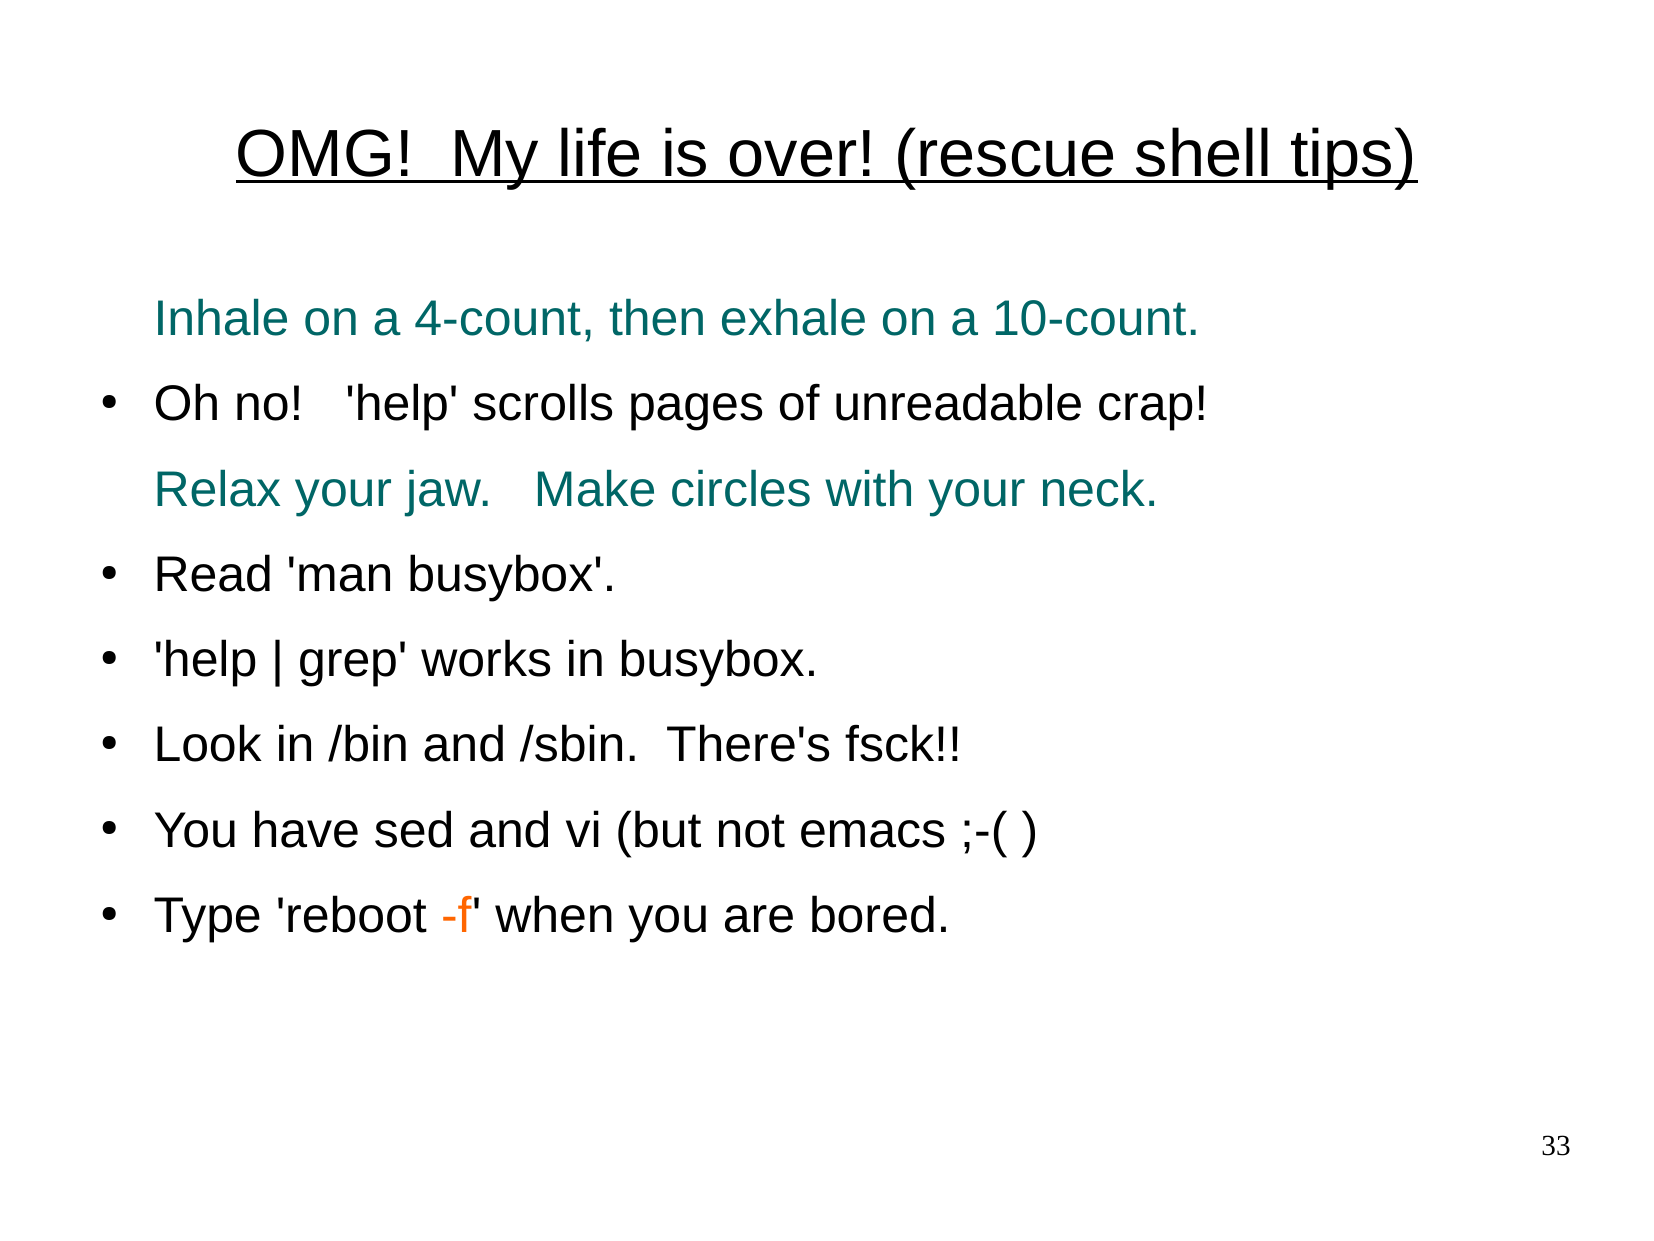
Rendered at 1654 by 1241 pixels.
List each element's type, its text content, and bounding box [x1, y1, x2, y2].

title OMG! My life is over! (rescue shell tips) [82, 49, 1571, 257]
list Inhale on a 4-count, then exhale on a 10-count. Oh no! 'help' scrolls pages of unreadable crap! Relax your jaw. Make circles with your neck. Read 'man busybox'. 'help | grep' works in busybox. Look in /bin and /sbin. There's fsck!! You have sed and vi (but not emacs ;-( ) Type 'reboot -f' when you are bored. [82, 290, 1571, 1010]
